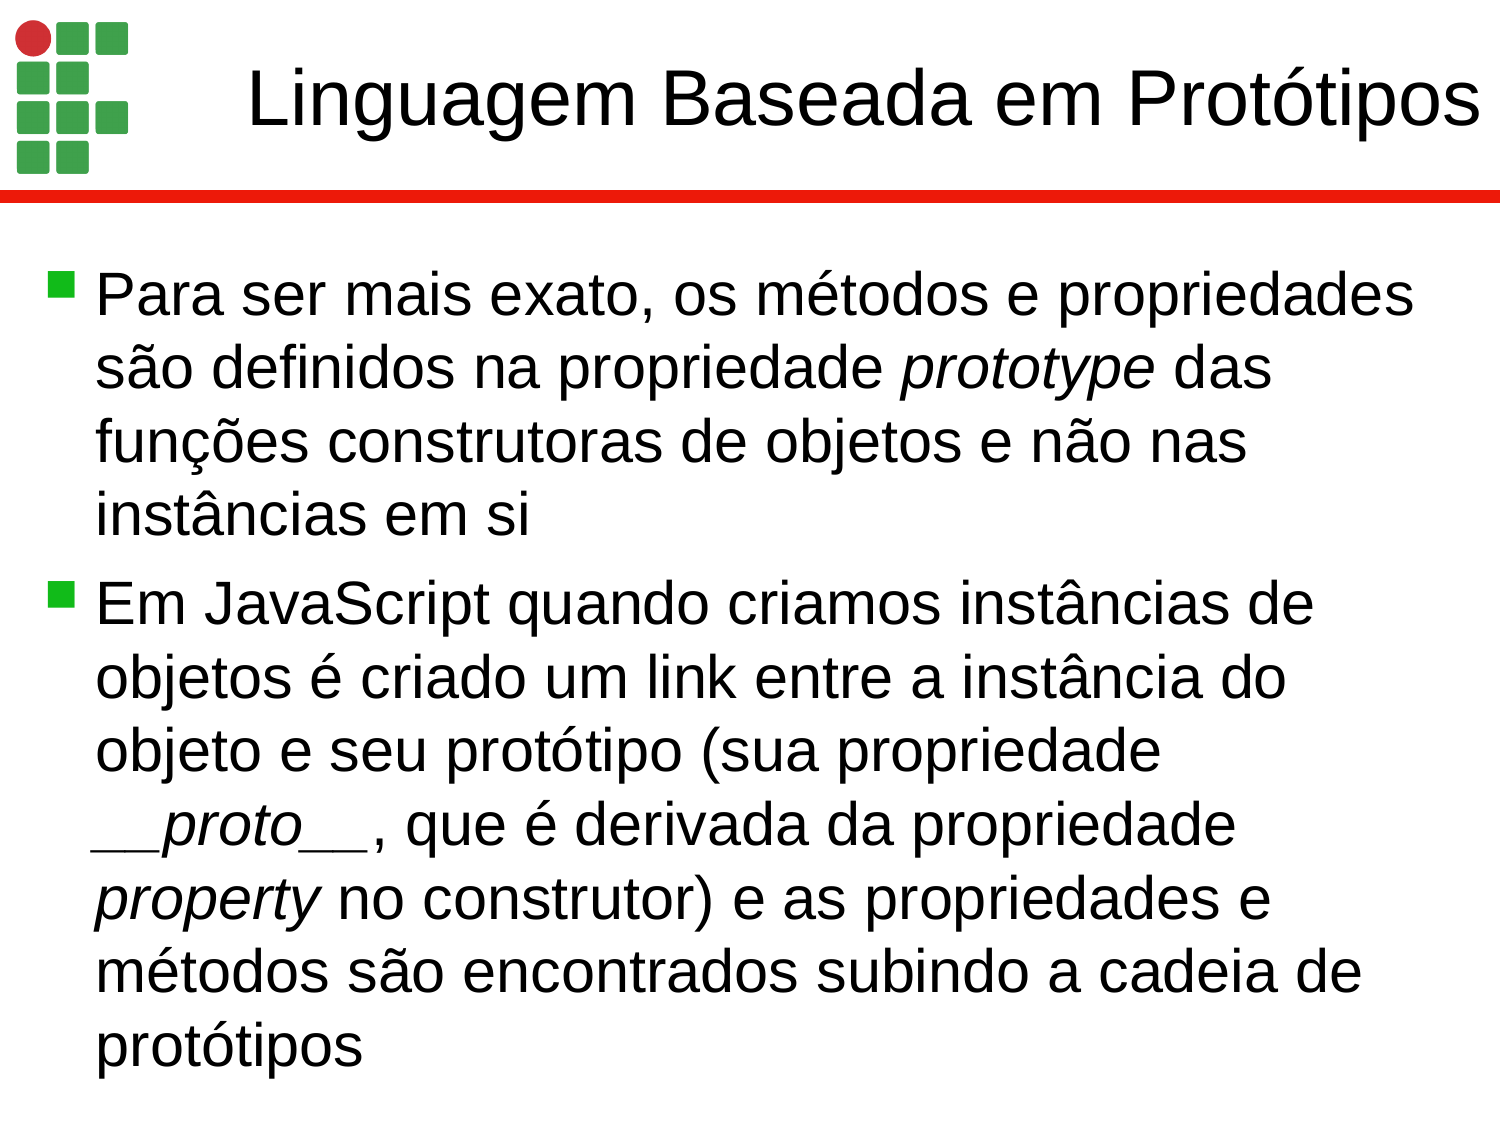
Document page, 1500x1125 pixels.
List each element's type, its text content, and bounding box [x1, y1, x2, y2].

list Para ser mais exato, os métodos e propriedades são definidos na propriedade prototype das funções construtoras de objetos e não nas instâncias em si Em JavaScript quando criamos instâncias de objetos é criado um link entre a instância do objeto e seu protótipo (sua propriedade __proto__, que é derivada da propriedade property no construtor) e as propriedades e métodos são encontrados subindo a cadeia de protótipos [29, 207, 1471, 1087]
title Linguagem Baseada em Protótipos [230, 0, 1500, 202]
picture [14, 16, 130, 178]
